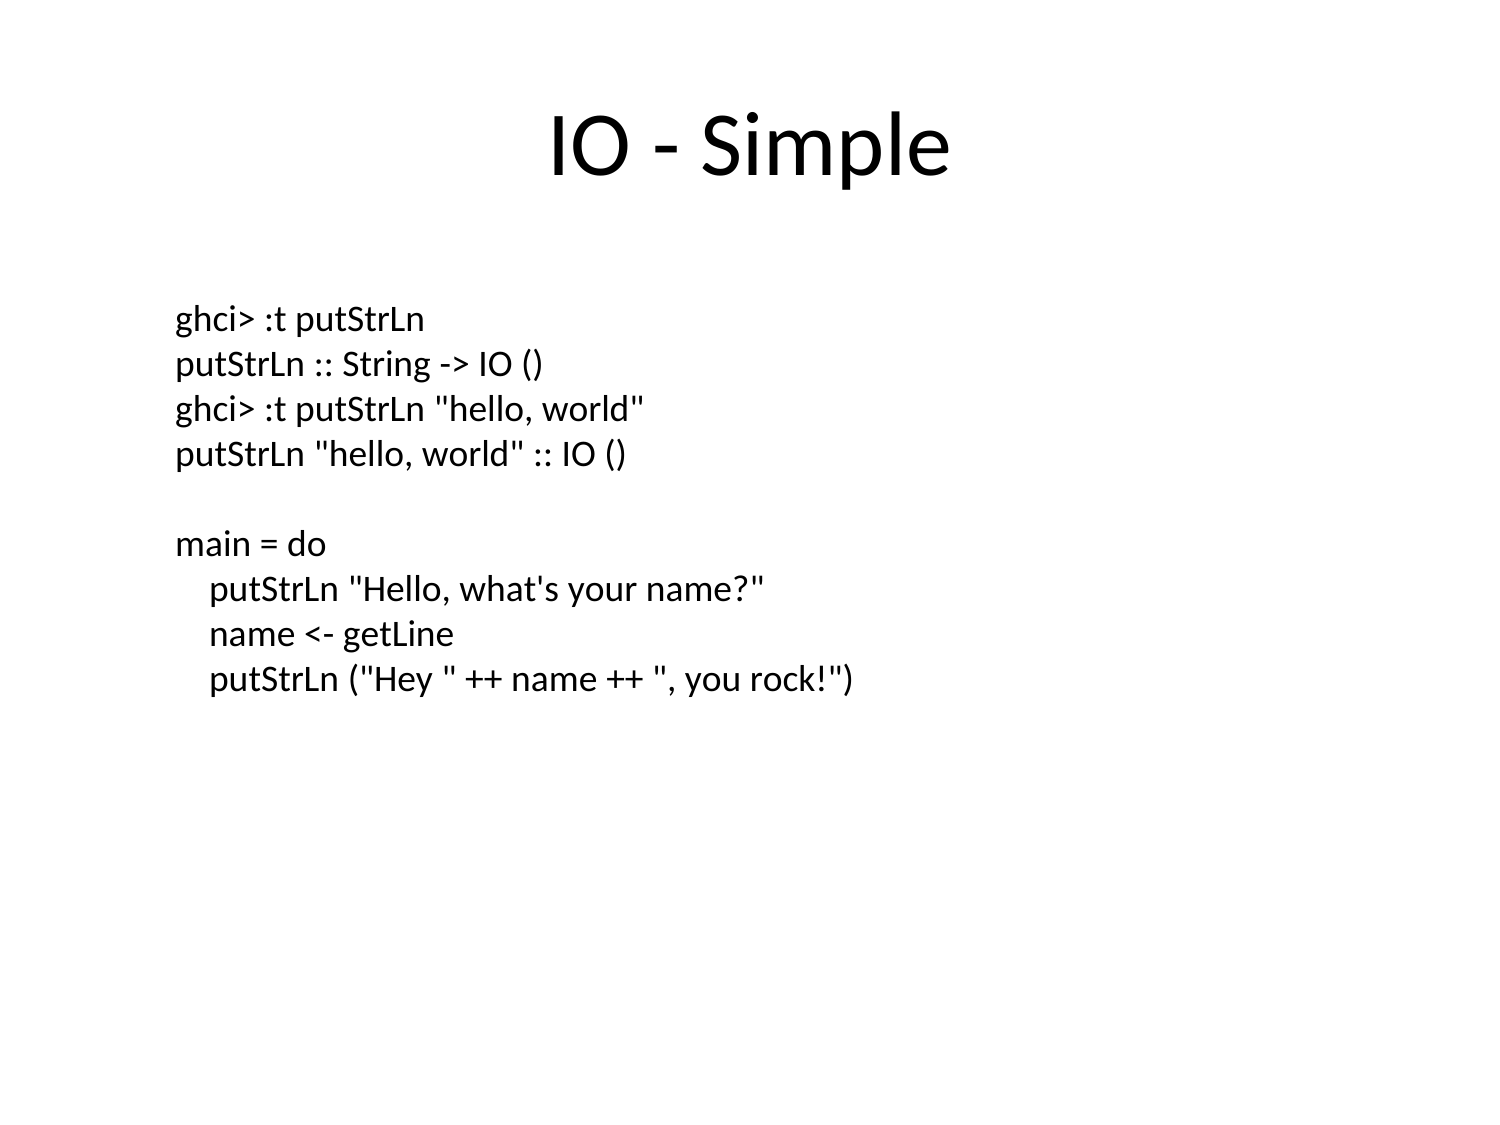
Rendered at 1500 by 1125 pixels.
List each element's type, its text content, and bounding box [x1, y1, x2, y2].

text_box IO - Simple [75, 45, 1426, 233]
text_box ghci> :t putStrLn putStrLn :: String -> IO () ghci> :t putStrLn "hello, world" putStrLn "hello, world" :: IO () main = do putStrLn "Hello, what's your name?" name <- getLine putStrLn ("Hey " ++ name ++ ", you rock!") [160, 286, 886, 798]
